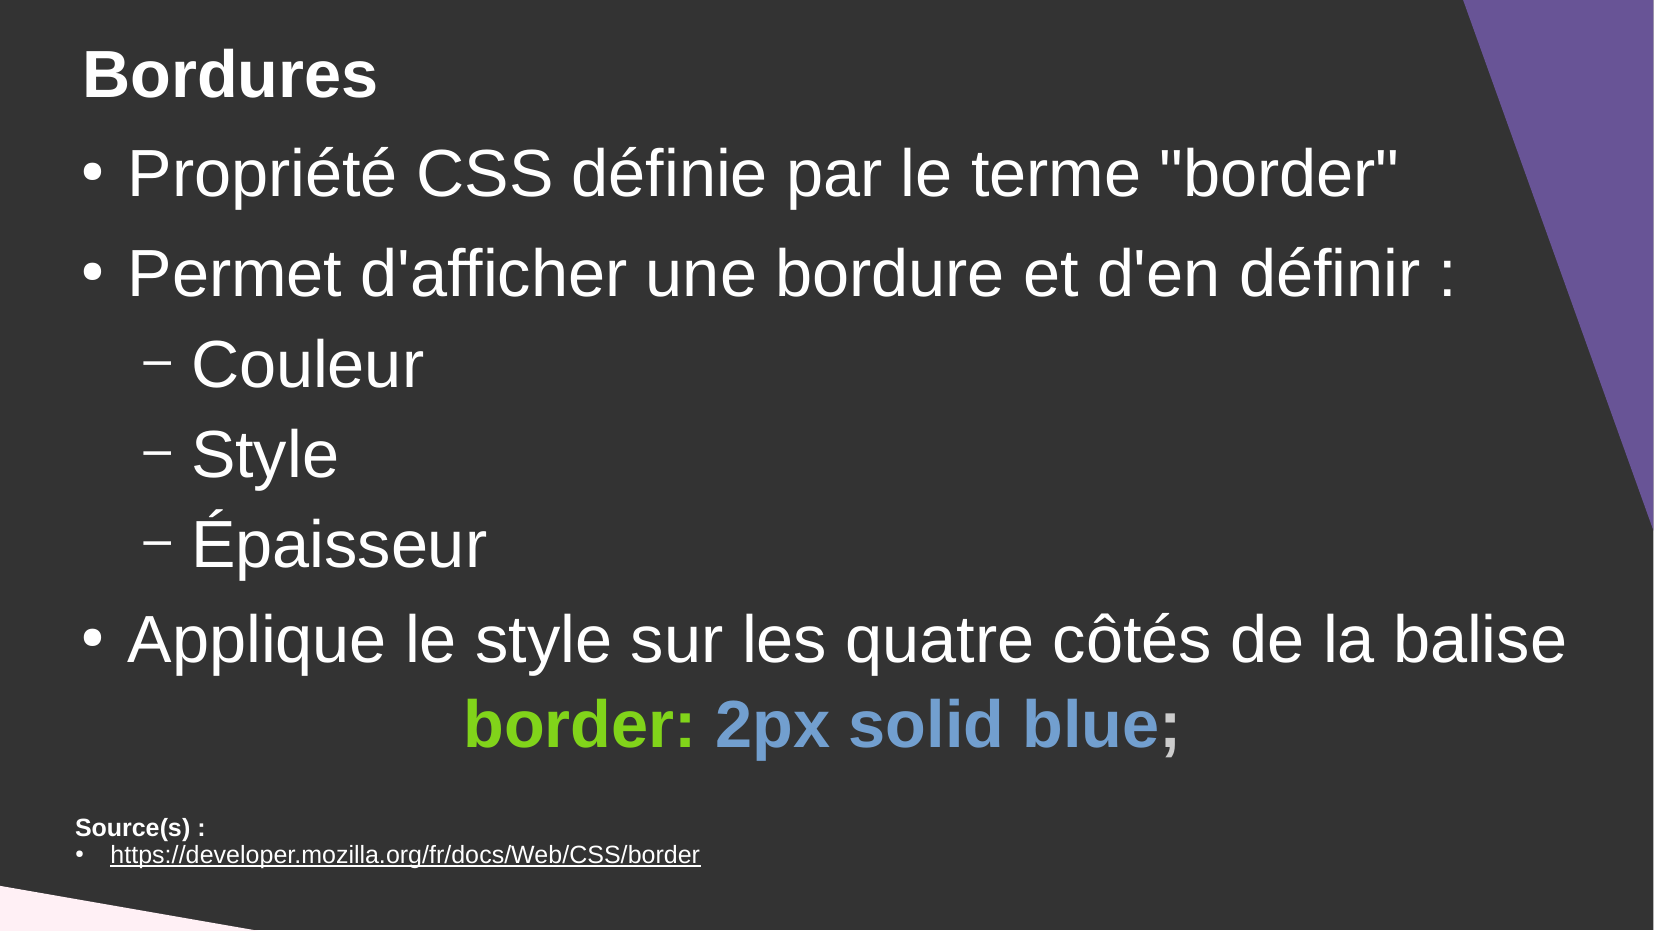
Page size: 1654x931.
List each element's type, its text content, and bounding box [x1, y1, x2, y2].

list Propriété CSS définie par le terme "border" Permet d'afficher une bordure et d'en définir : Couleur Style Épaisseur Applique le style sur les quatre côtés de la balise [64, 135, 1604, 683]
text_box border: 2px solid blue; [448, 679, 1205, 770]
text_box [0, 885, 260, 931]
text_box Source(s) : https://developer.mozilla.org/fr/docs/Web/CSS/border [60, 805, 1546, 913]
text_box [1463, 0, 1654, 533]
title Bordures [82, 37, 1571, 112]
